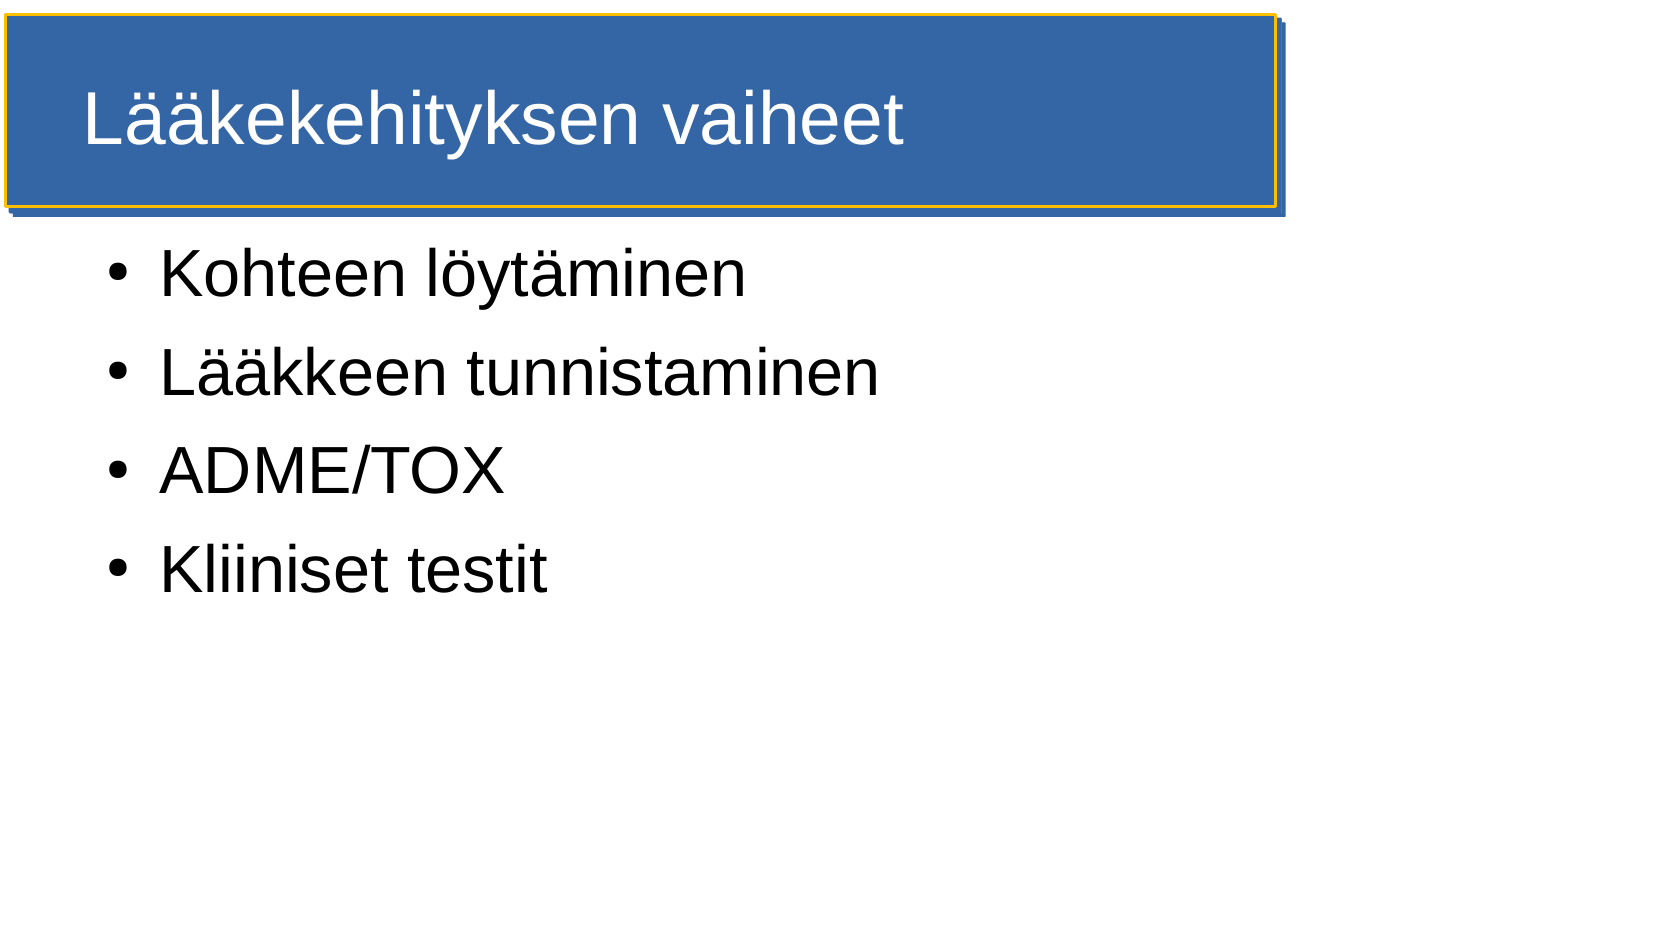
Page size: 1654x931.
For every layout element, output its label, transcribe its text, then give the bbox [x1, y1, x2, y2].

title Lääkekehityksen vaiheet [82, 44, 1235, 192]
list Kohteen löytäminen Lääkkeen tunnistaminen ADME/TOX Kliiniset testit [88, 236, 1565, 798]
